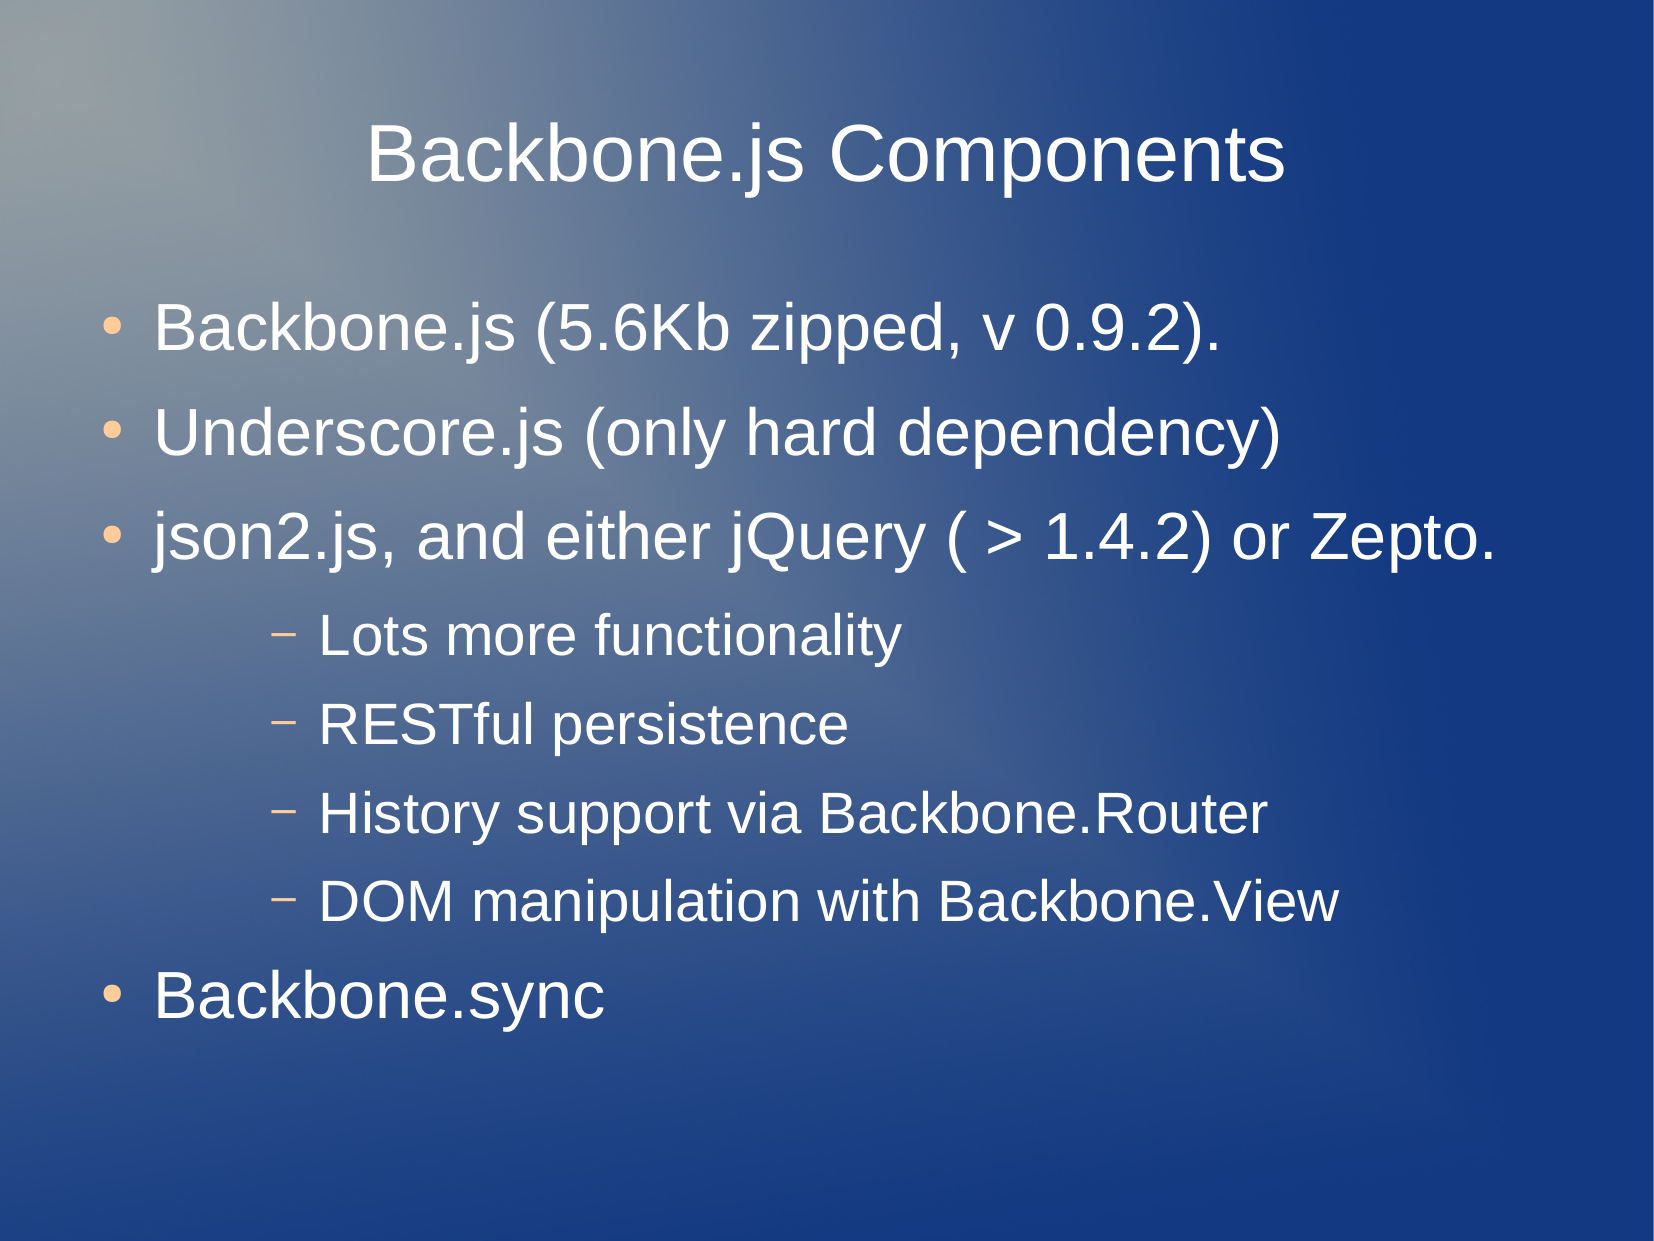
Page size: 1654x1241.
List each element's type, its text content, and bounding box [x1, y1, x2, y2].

picture [0, 0, 1654, 1241]
title Backbone.js Components [82, 49, 1571, 257]
list Backbone.js (5.6Kb zipped, v 0.9.2). Underscore.js (only hard dependency) json2.js, and either jQuery ( > 1.4.2) or Zepto. Lots more functionality RESTful persistence History support via Backbone.Router DOM manipulation with Backbone.View Backbone.sync [82, 290, 1571, 1136]
